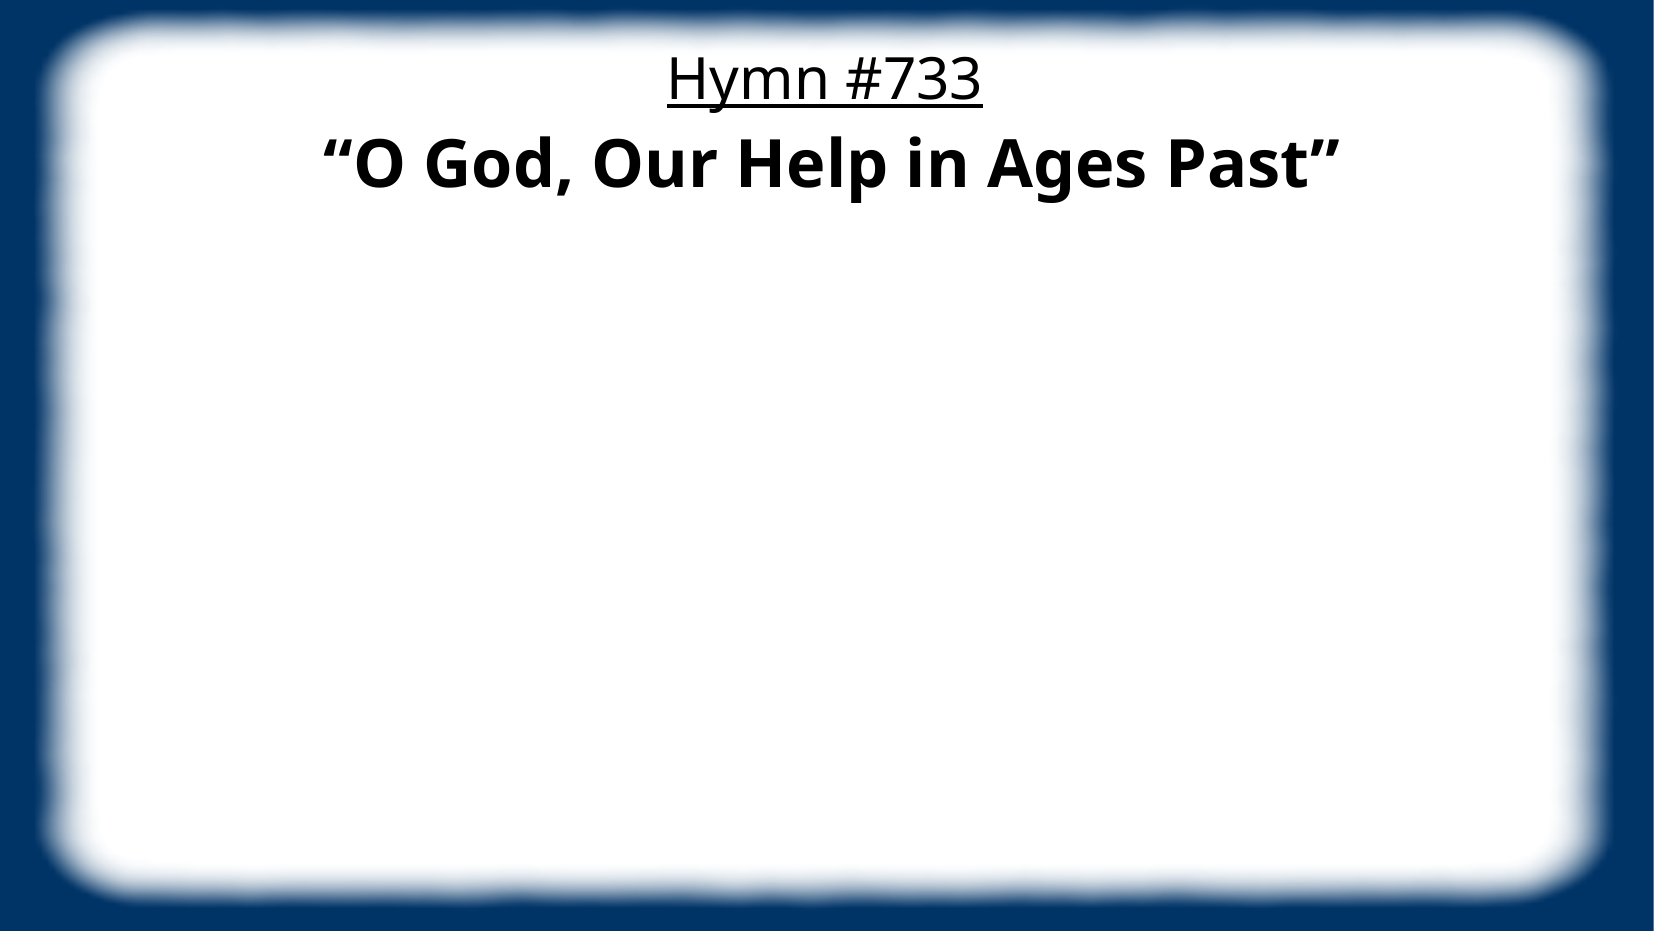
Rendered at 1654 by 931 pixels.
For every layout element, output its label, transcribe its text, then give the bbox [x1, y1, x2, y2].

text_box Hymn #733 “O God, Our Help in Ages Past” [105, 30, 1561, 211]
picture [0, 0, 1654, 931]
